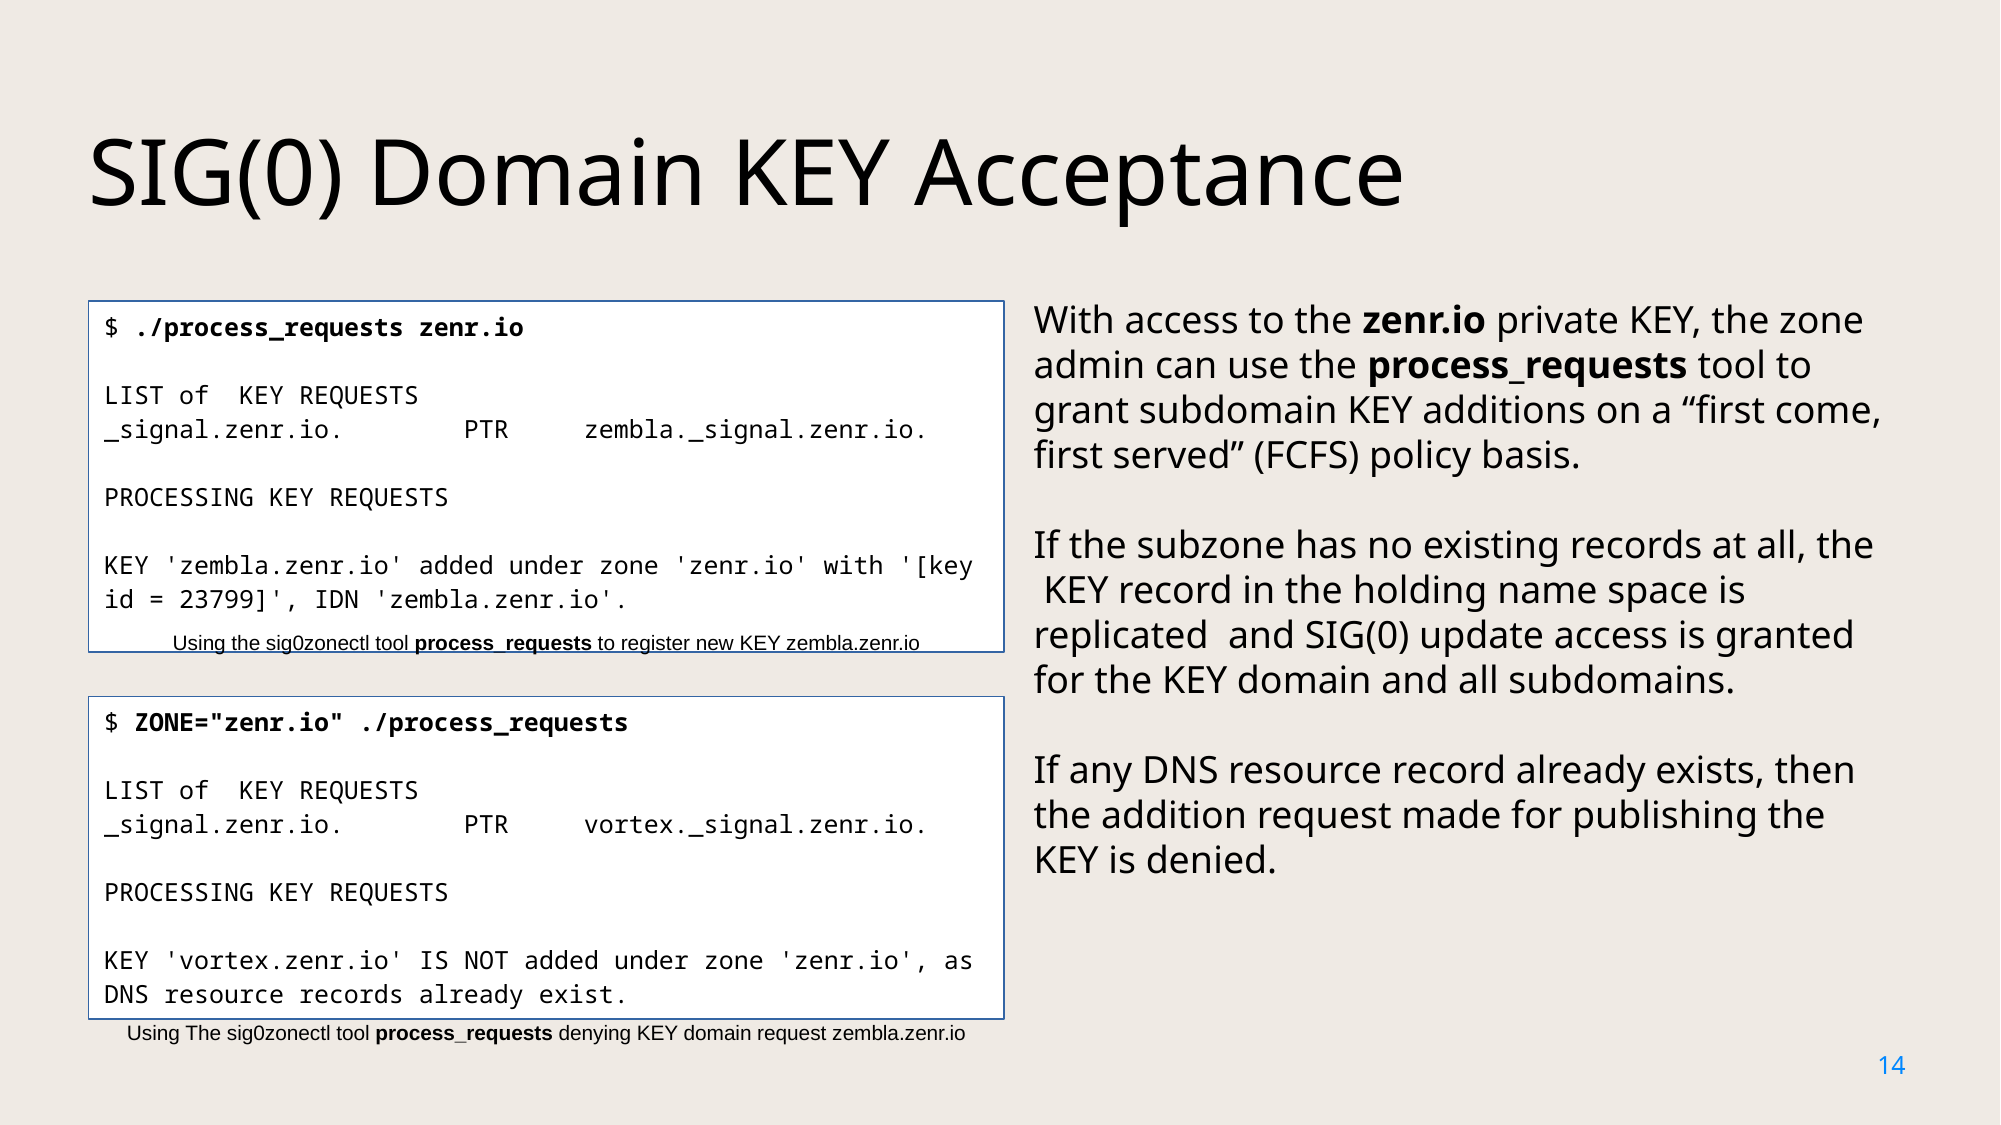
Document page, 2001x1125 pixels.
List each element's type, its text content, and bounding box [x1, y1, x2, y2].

text_box Using the sig0zonectl tool process_requests to register new KEY zembla.zenr.io [88, 624, 1004, 663]
slide_number <number> [1862, 1042, 1957, 1103]
title SIG(0) Domain KEY Acceptance [88, 59, 1863, 278]
list With access to the zenr.io private KEY, the zone admin can use the process_requests tool to grant subdomain KEY additions on a “first come, first served” (FCFS) policy basis. If the subzone has no existing records at all, the KEY record in the holding name space is replicated and SIG(0) update access is granted for the KEY domain and all subdomains. If any DNS resource record already exists, then the addition request made for publishing the KEY is denied. [1033, 295, 1892, 1002]
text_box Using The sig0zonectl tool process_requests denying KEY domain request zembla.zenr.io [88, 1013, 1004, 1053]
text_box $ ./process_requests zenr.io LIST of KEY REQUESTS _signal.zenr.io. PTR zembla._signal.zenr.io. PROCESSING KEY REQUESTS KEY 'zembla.zenr.io' added under zone 'zenr.io' with '[key id = 23799]', IDN 'zembla.zenr.io'. [88, 301, 1004, 624]
text_box $ ZONE="zenr.io" ./process_requests LIST of KEY REQUESTS _signal.zenr.io. PTR vortex._signal.zenr.io. PROCESSING KEY REQUESTS KEY 'vortex.zenr.io' IS NOT added under zone 'zenr.io', as DNS resource records already exist. [88, 696, 1004, 1013]
